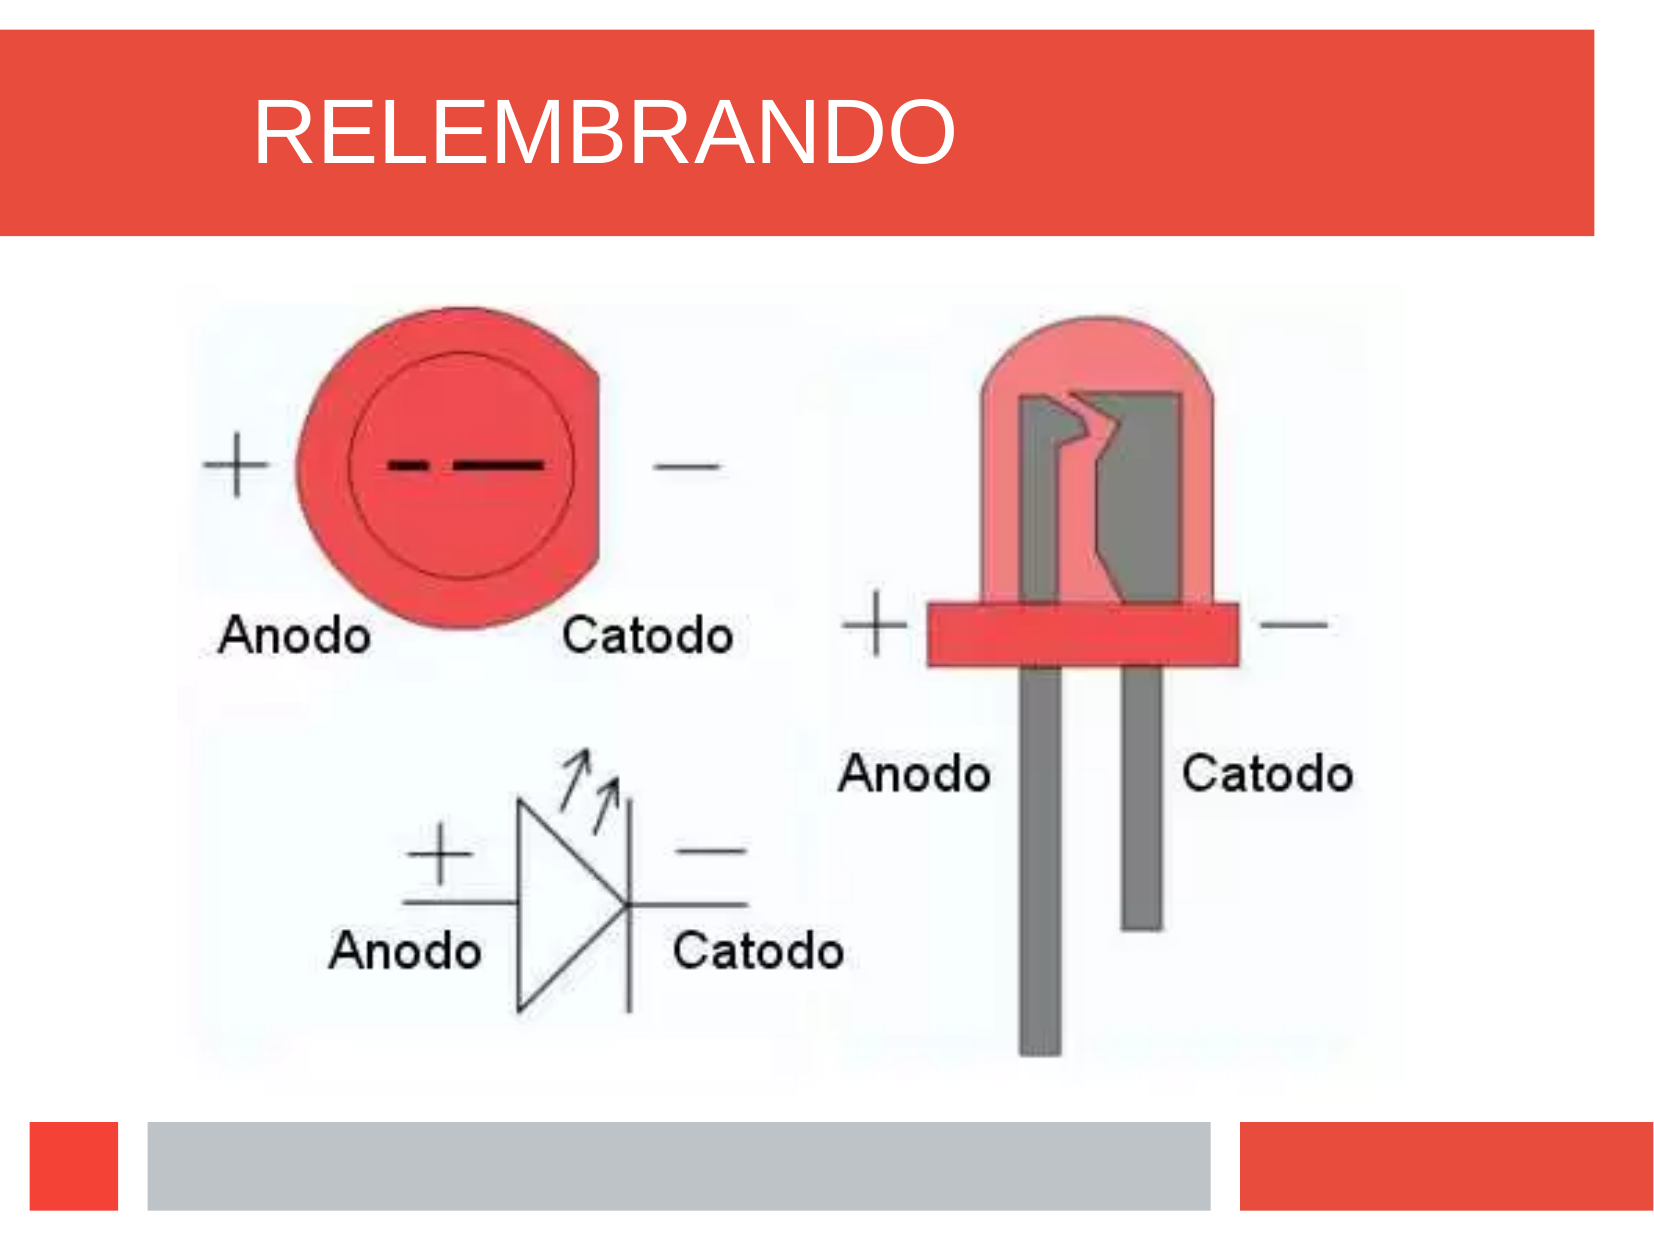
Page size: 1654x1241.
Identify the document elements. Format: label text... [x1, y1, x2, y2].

text_box RELEMBRANDO [236, 73, 1264, 191]
picture [177, 283, 1406, 1097]
